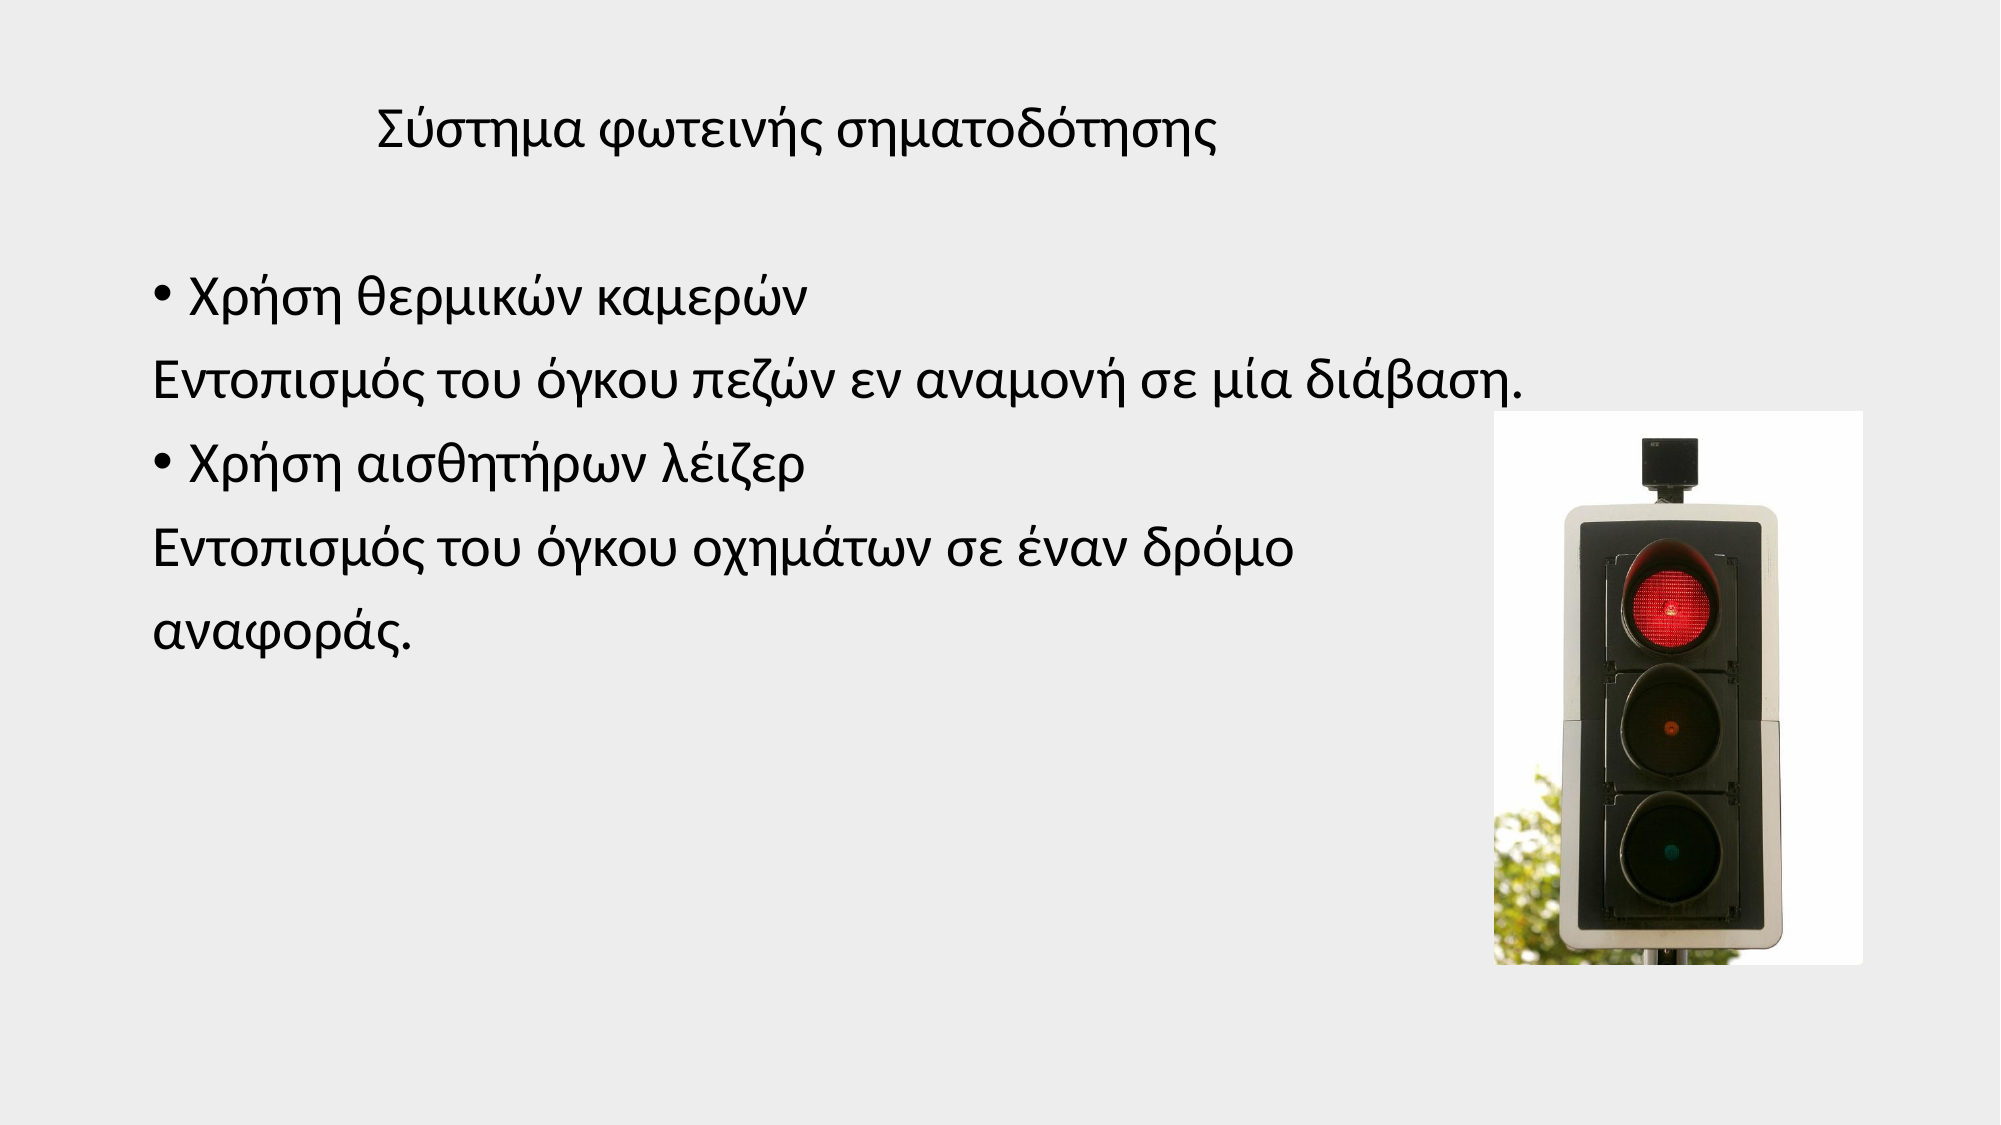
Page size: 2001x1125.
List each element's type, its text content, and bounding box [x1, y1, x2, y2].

picture [1494, 412, 1863, 965]
list Σύστημα φωτεινής σηματοδότησης Χρήση θερμικών καμερών Eντοπισμός του όγκου πεζών εν αναμονή σε μία διάβαση. Χρήση αισθητήρων λέιζερ Εντοπισμός του όγκου οχημάτων σε έναν δρόμο αναφοράς. [137, 90, 1863, 1014]
